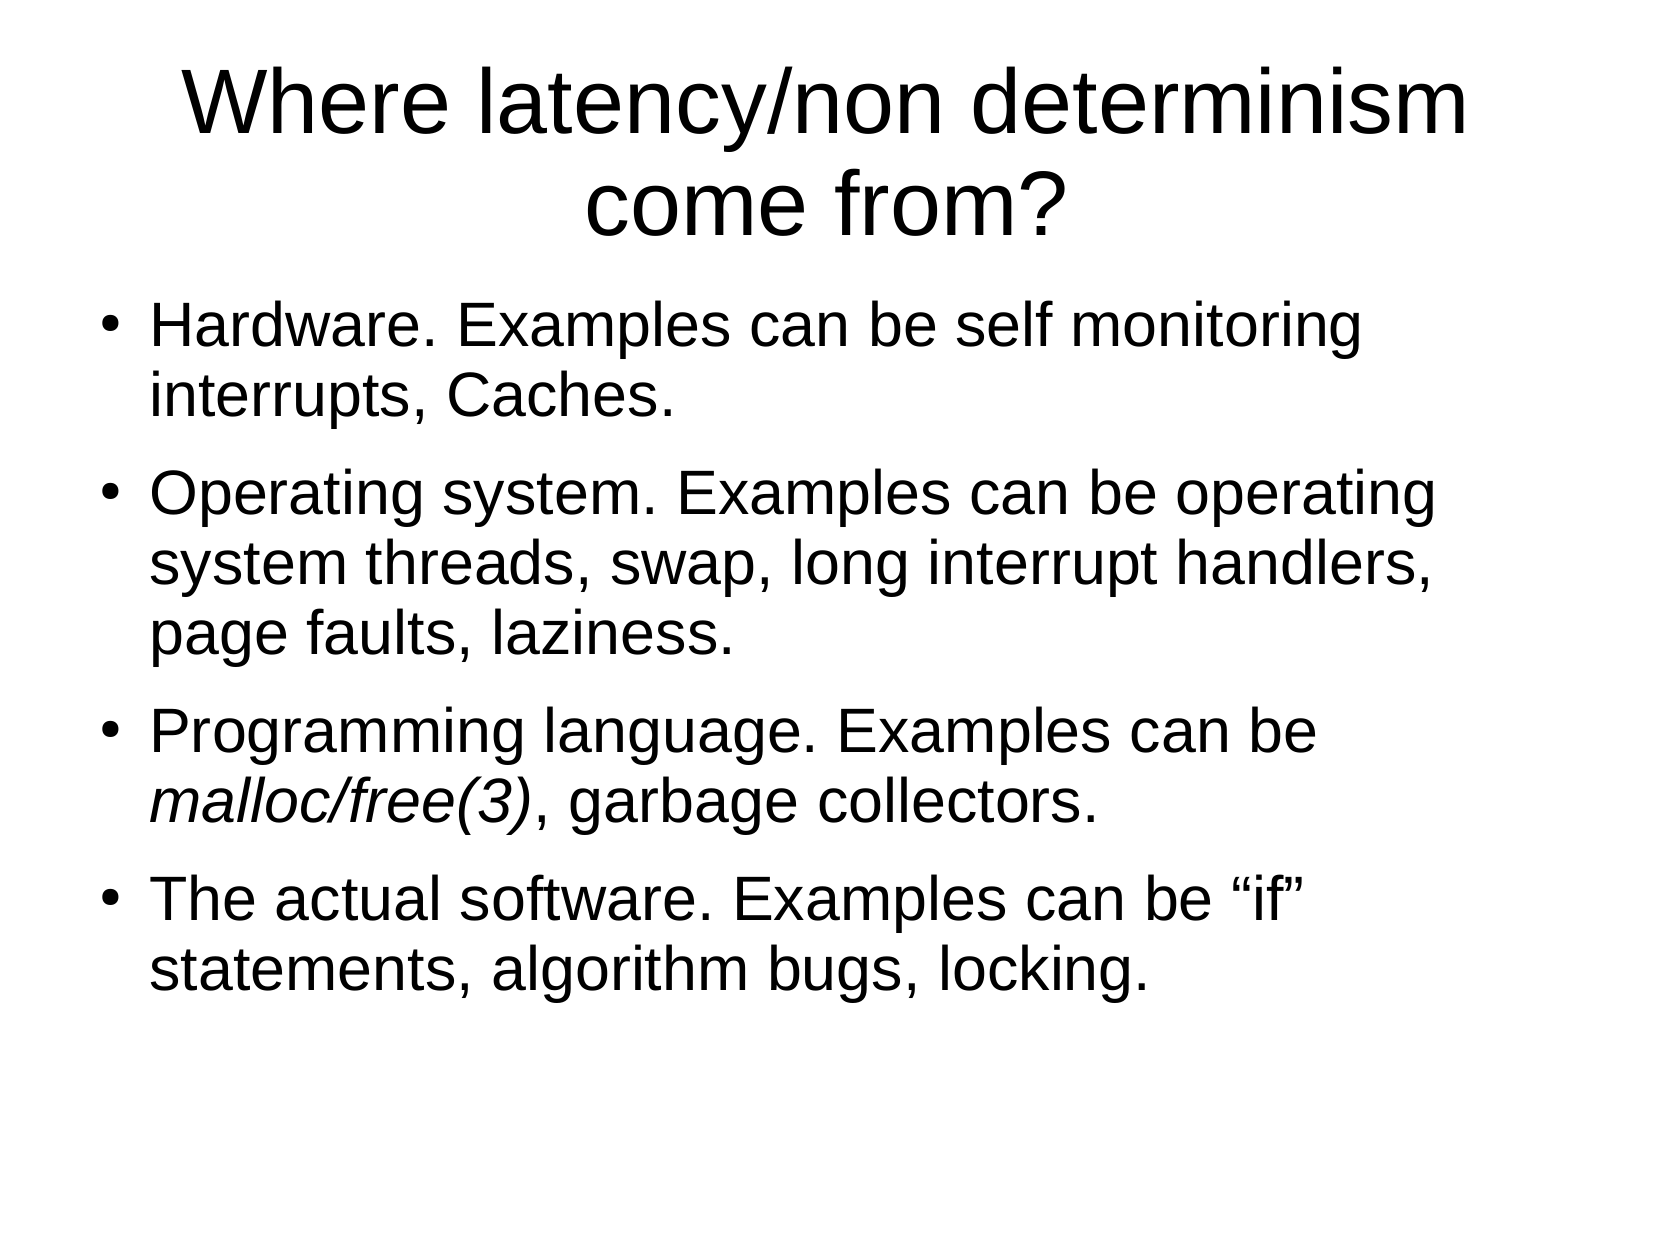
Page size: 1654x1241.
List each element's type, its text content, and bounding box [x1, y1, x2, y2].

list Hardware. Examples can be self monitoring interrupts, Caches. Operating system. Examples can be operating system threads, swap, long interrupt handlers, page faults, laziness. Programming language. Examples can be malloc/free(3), garbage collectors. The actual software. Examples can be “if” statements, algorithm bugs, locking. [82, 290, 1538, 1010]
title Where latency/non determinism come from? [82, 49, 1571, 257]
